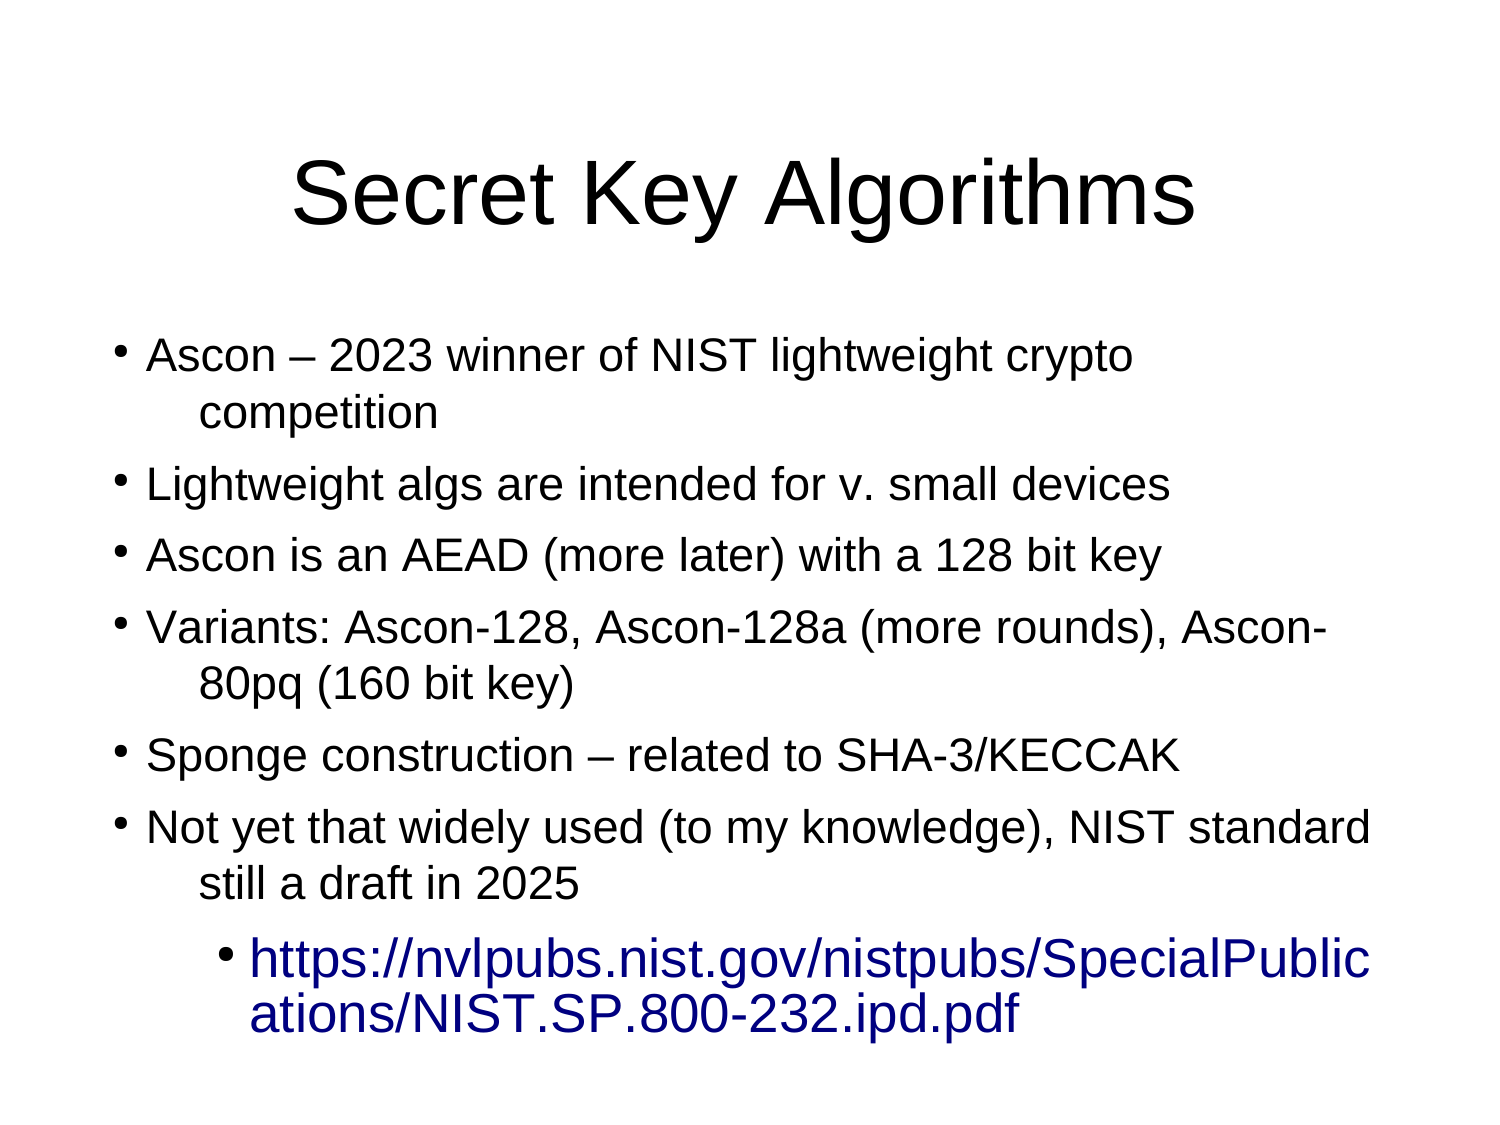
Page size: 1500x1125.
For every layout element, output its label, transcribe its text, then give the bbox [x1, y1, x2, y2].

title Secret Key Algorithms [112, 99, 1377, 277]
list Ascon – 2023 winner of NIST lightweight crypto competition Lightweight algs are intended for v. small devices Ascon is an AEAD (more later) with a 128 bit key Variants: Ascon-128, Ascon-128a (more rounds), Ascon-80pq (160 bit key) Sponge construction – related to SHA-3/KECCAK Not yet that widely used (to my knowledge), NIST standard still a draft in 2025 https://nvlpubs.nist.gov/nistpubs/SpecialPublications/NIST.SP.800-232.ipd.pdf [112, 324, 1377, 989]
